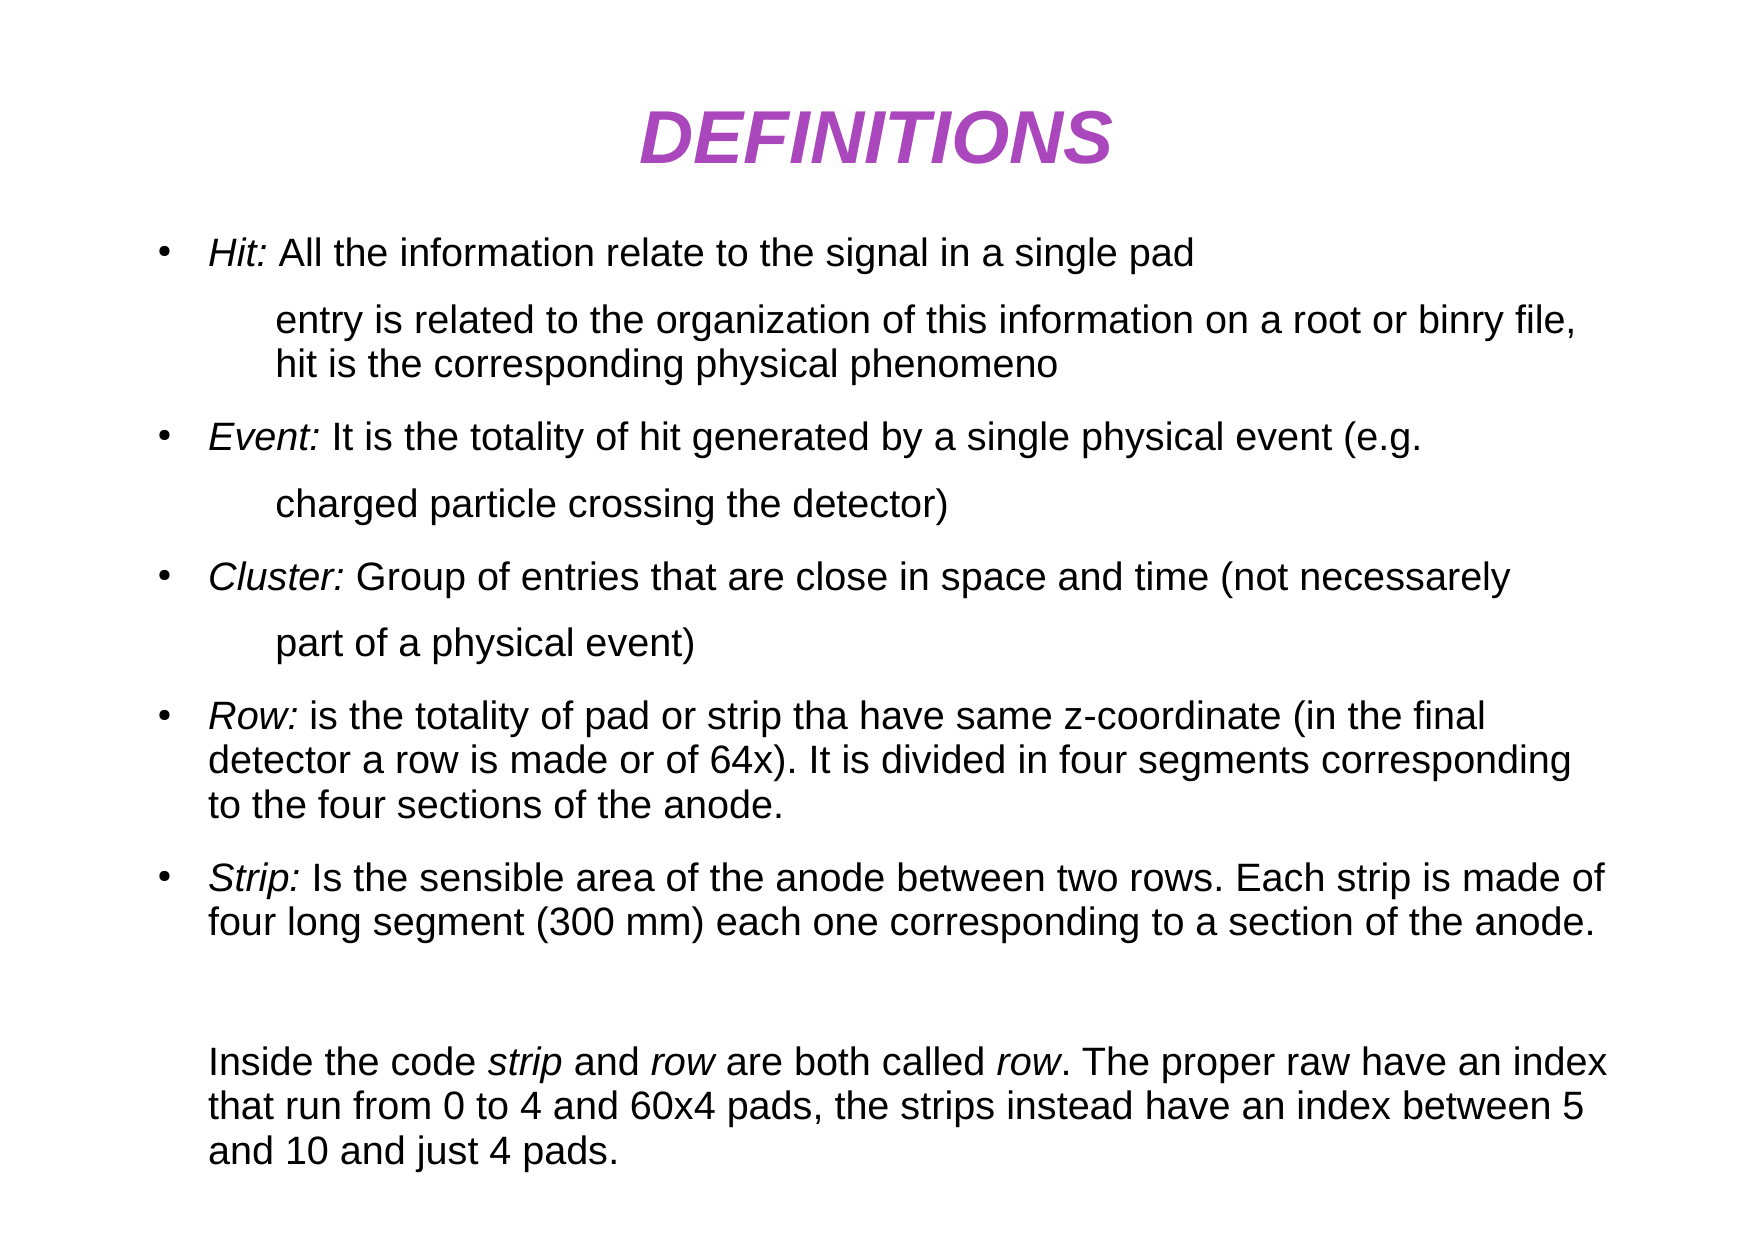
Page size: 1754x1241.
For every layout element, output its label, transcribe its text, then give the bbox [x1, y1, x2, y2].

title DEFINITIONS [140, 95, 1614, 180]
list Hit: All the information relate to the signal in a single pad entry is related to the organization of this information on a root or binry file, hit is the corresponding physical phenomeno Event: It is the totality of hit generated by a single physical event (e.g. charged particle crossing the detector) Cluster: Group of entries that are close in space and time (not necessarely part of a physical event) Row: is the totality of pad or strip tha have same z-coordinate (in the final detector a row is made or of 64x). It is divided in four segments corresponding to the four sections of the anode. Strip: Is the sensible area of the anode between two rows. Each strip is made of four long segment (300 mm) each one corresponding to a section of the anode. Inside the code strip and row are both called row. The proper raw have an index that run from 0 to 4 and 60x4 pads, the strips instead have an index between 5 and 10 and just 4 pads. [140, 230, 1614, 1182]
